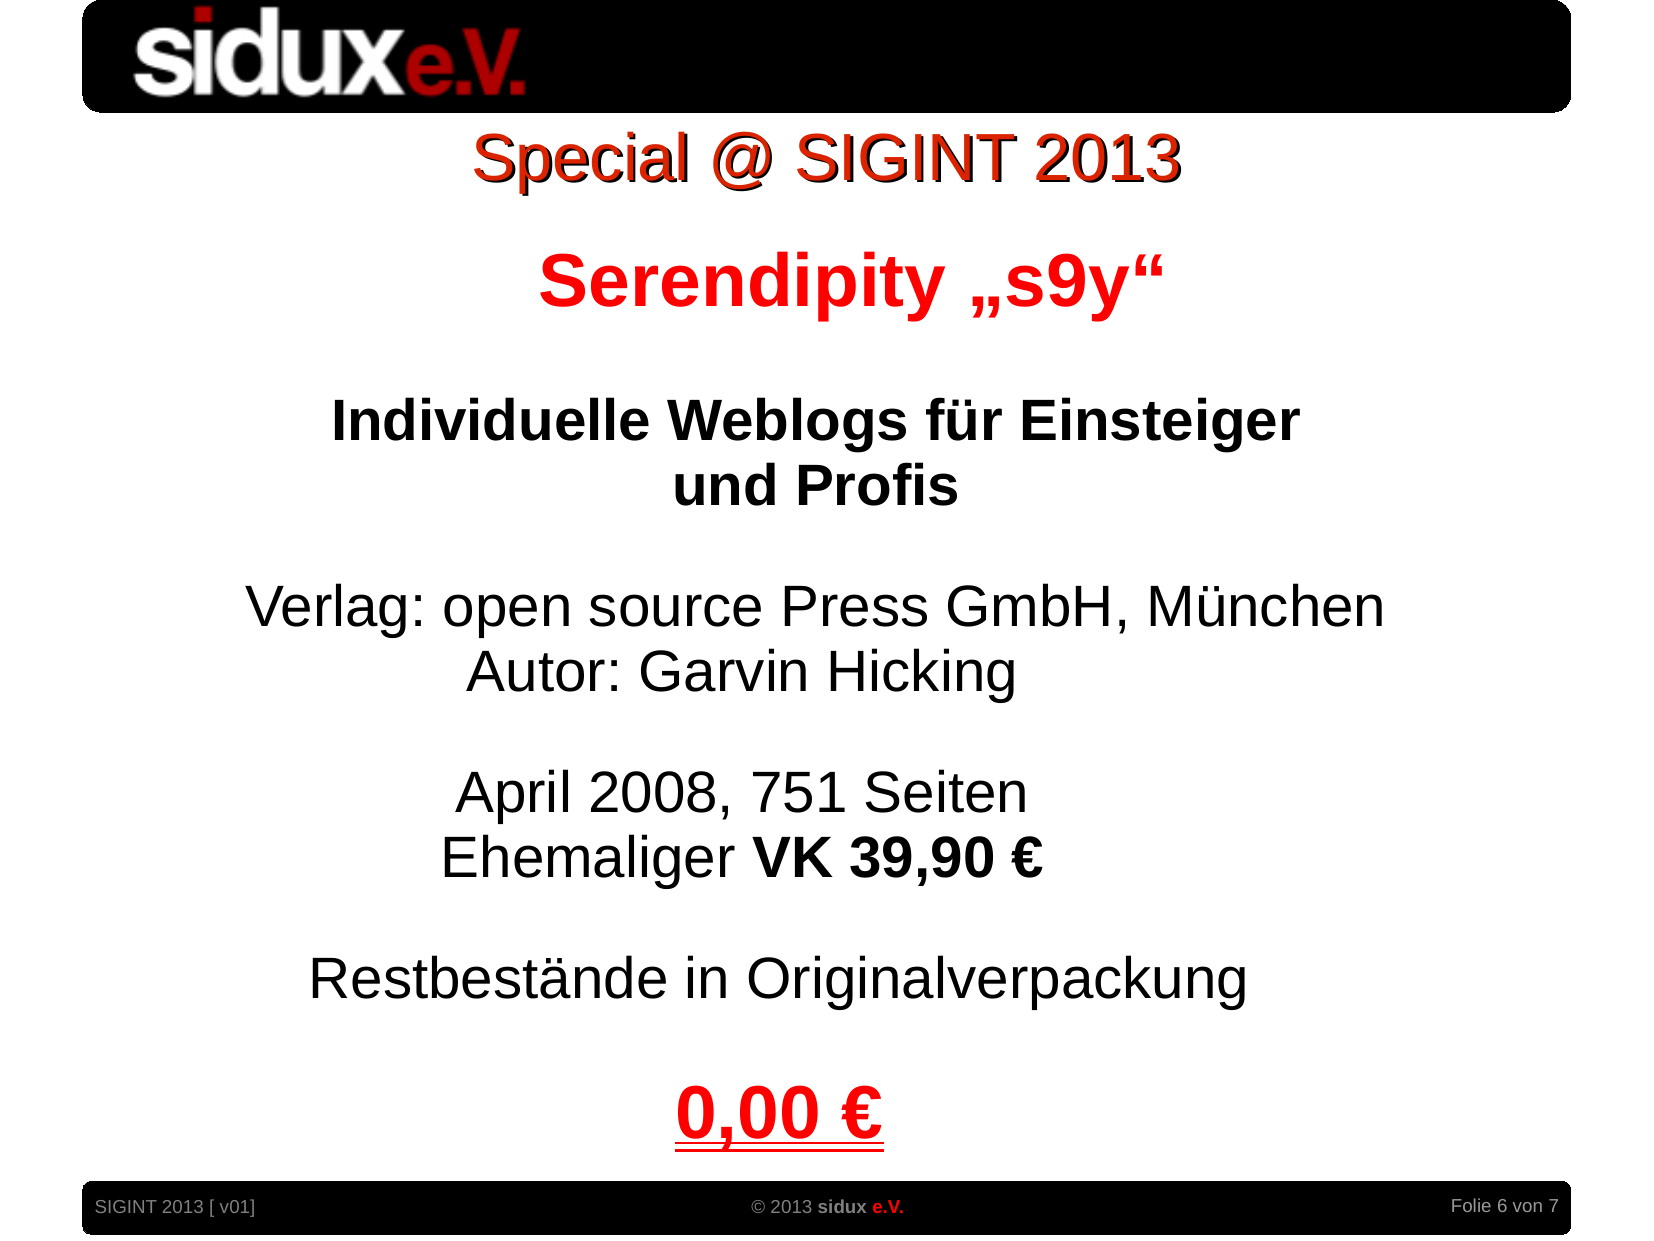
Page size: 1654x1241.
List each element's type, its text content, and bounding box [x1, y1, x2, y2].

text_box Serendipity „s9y“ Individuelle Weblogs für Einsteiger und Profis Verlag: open source Press GmbH, München Autor: Garvin Hicking April 2008, 751 Seiten Ehemaliger VK 39,90 € Restbestände in Originalverpackung 0,00 € [82, 224, 1571, 1170]
text_box Special @ SIGINT 2013 [82, 112, 1571, 213]
picture [113, 0, 532, 110]
